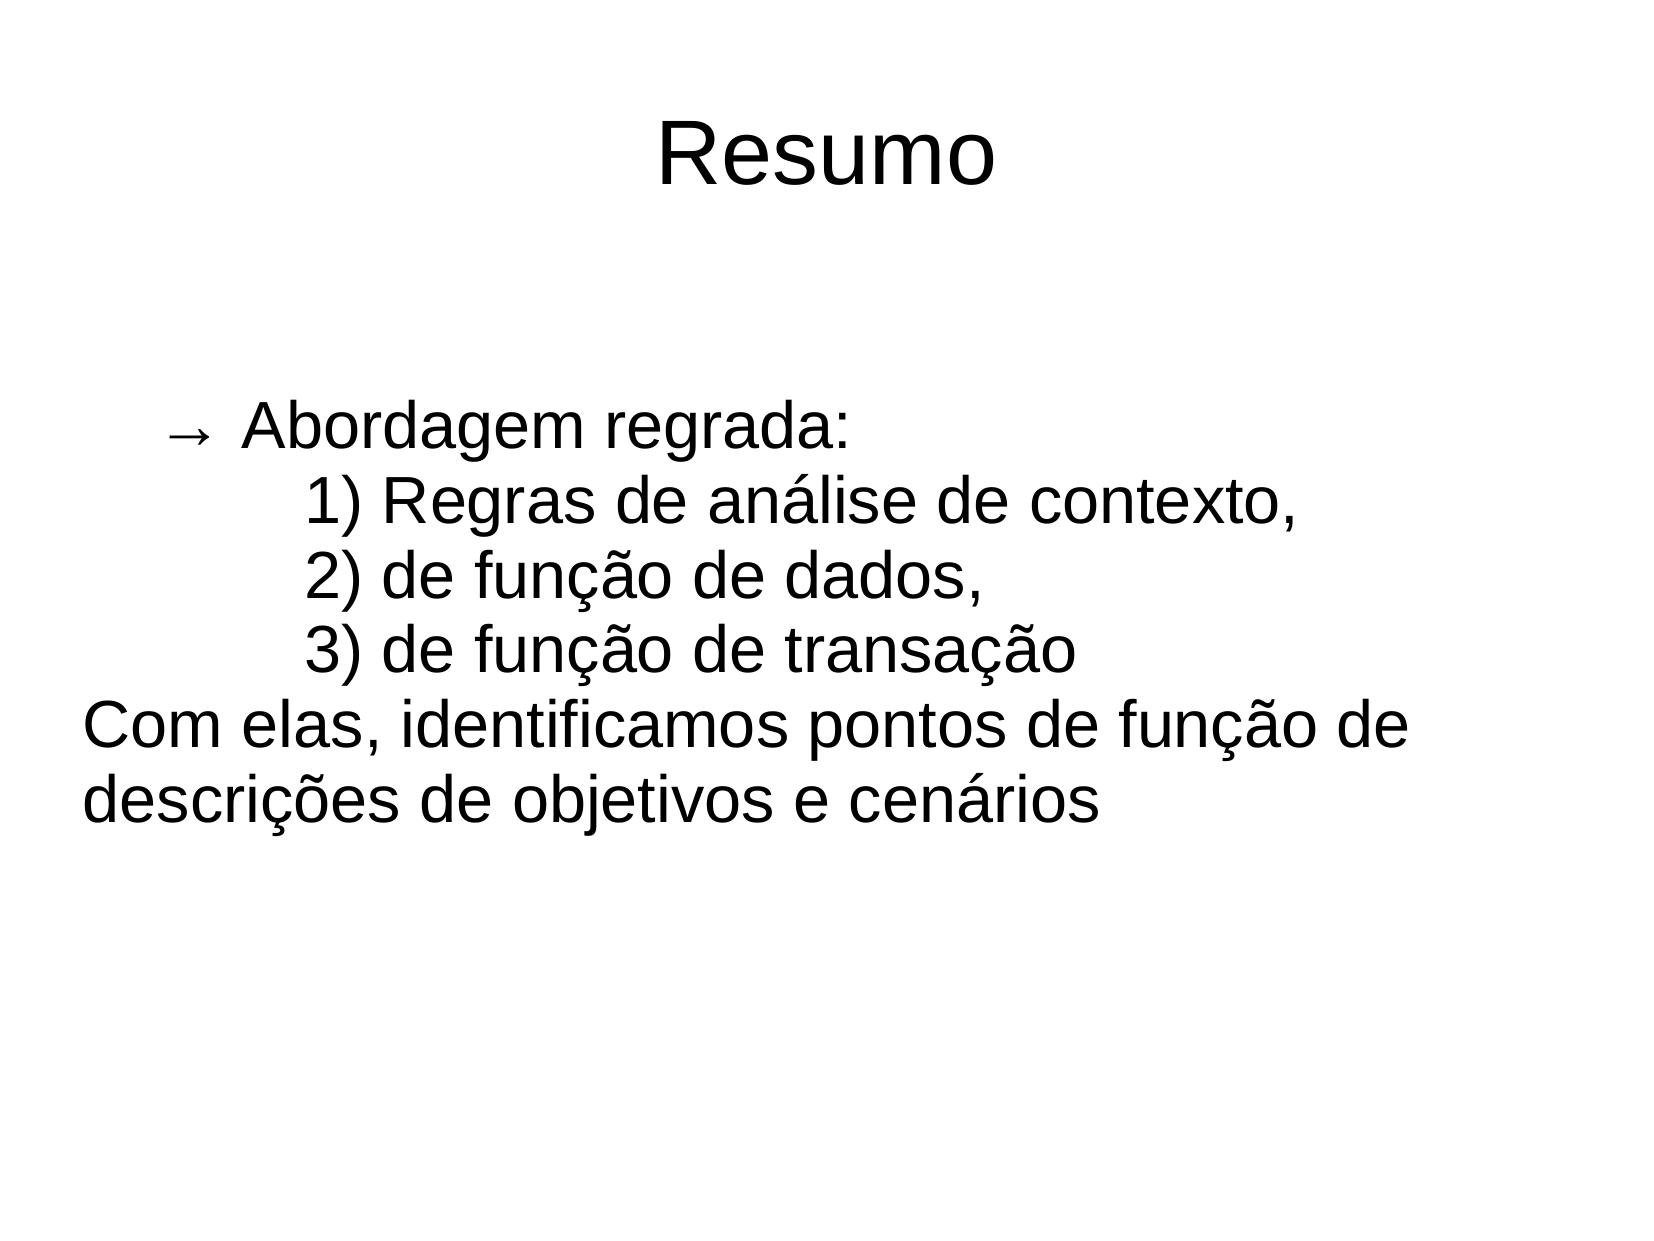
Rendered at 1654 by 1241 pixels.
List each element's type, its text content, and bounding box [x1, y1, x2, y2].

title Resumo [82, 49, 1571, 257]
subtitle → Abordagem regrada: 1) Regras de análise de contexto, 2) de função de dados, 3) de função de transação Com elas, identificamos pontos de função de descrições de objetivos e cenários [82, 290, 1571, 1010]
